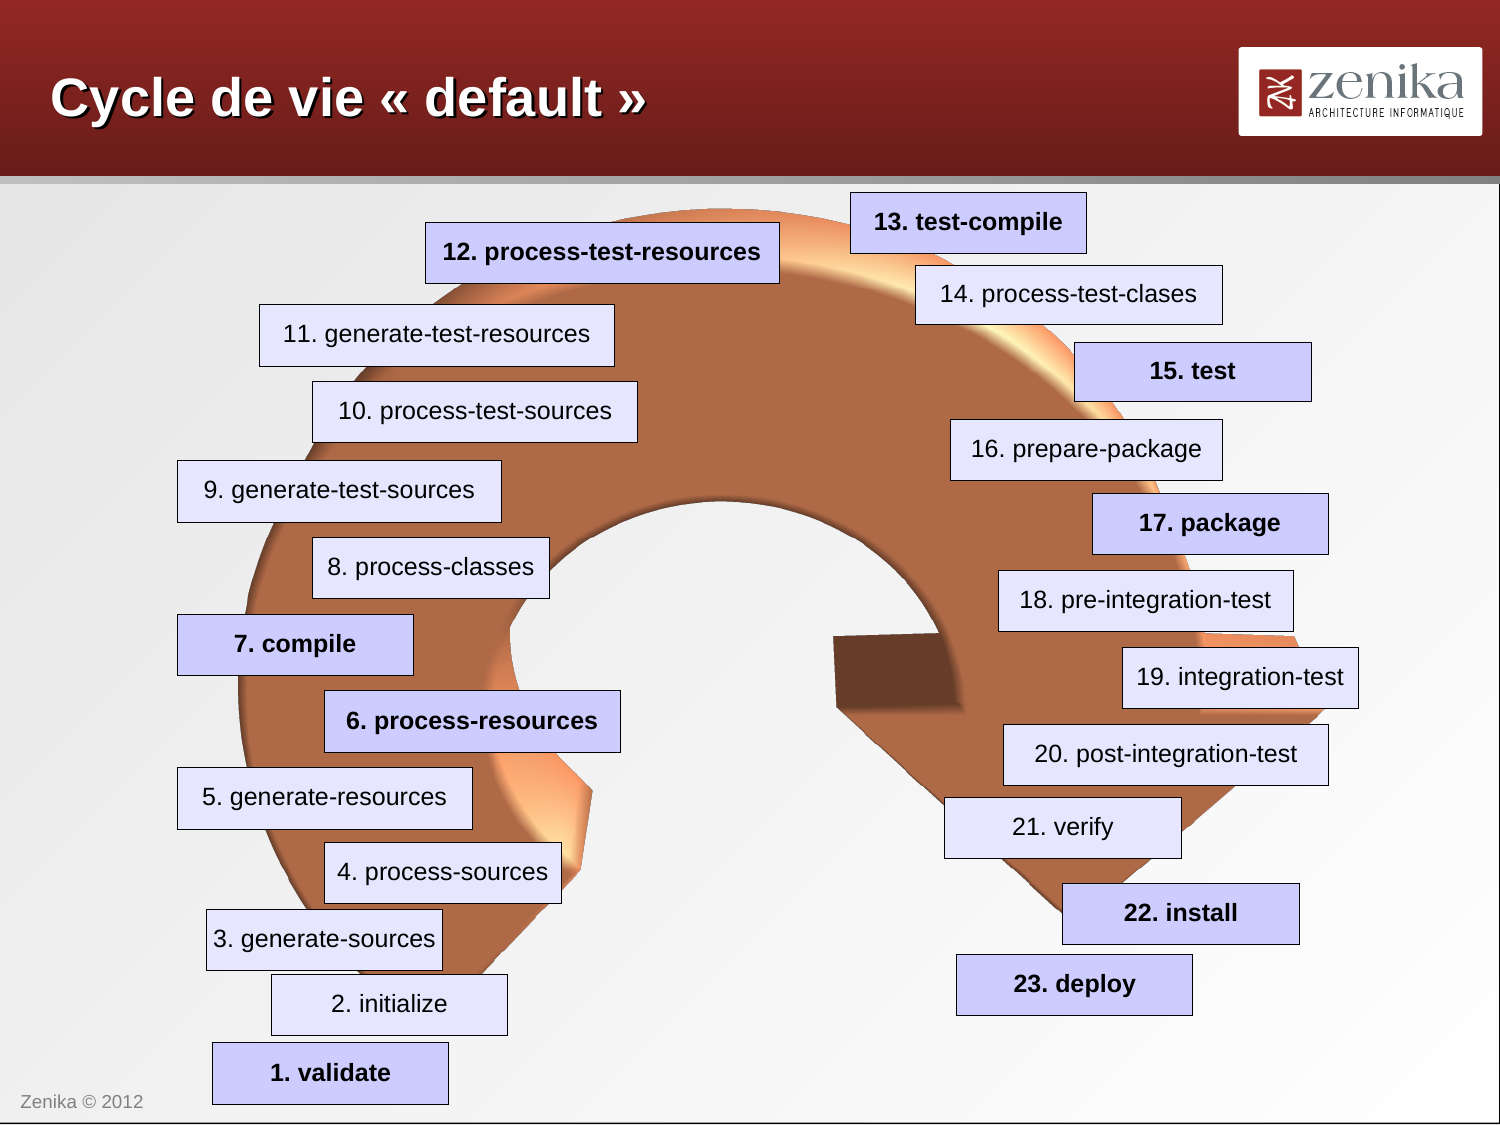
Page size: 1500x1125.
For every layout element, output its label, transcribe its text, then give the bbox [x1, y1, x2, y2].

text_box 3. generate-sources [206, 909, 443, 971]
text_box 22. install [1062, 883, 1300, 945]
text_box 14. process-test-clases [915, 265, 1223, 325]
text_box 15. test [1074, 342, 1312, 402]
text_box 17. package [1092, 493, 1329, 555]
text_box 8. process-classes [312, 537, 550, 599]
text_box 9. generate-test-sources [177, 460, 502, 523]
text_box 10. process-test-sources [312, 381, 638, 443]
text_box 21. verify [944, 797, 1182, 859]
text_box 20. post-integration-test [1003, 724, 1329, 786]
text_box 6. process-resources [324, 690, 621, 753]
text_box 4. process-sources [324, 842, 562, 904]
text_box 18. pre-integration-test [998, 570, 1294, 632]
picture [1257, 58, 1464, 125]
text_box 1. validate [212, 1042, 449, 1105]
text_box 7. compile [177, 614, 414, 676]
text_box 16. prepare-package [950, 419, 1223, 481]
text_box 19. integration-test [1122, 647, 1359, 709]
text_box 5. generate-resources [177, 767, 473, 830]
text_box 11. generate-test-resources [259, 304, 615, 367]
title Cycle de vie « default » [50, 15, 1206, 180]
text_box 13. test-compile [850, 192, 1087, 254]
text_box 12. process-test-resources [425, 222, 780, 284]
text_box 2. initialize [271, 974, 508, 1036]
text_box 23. deploy [956, 954, 1193, 1016]
